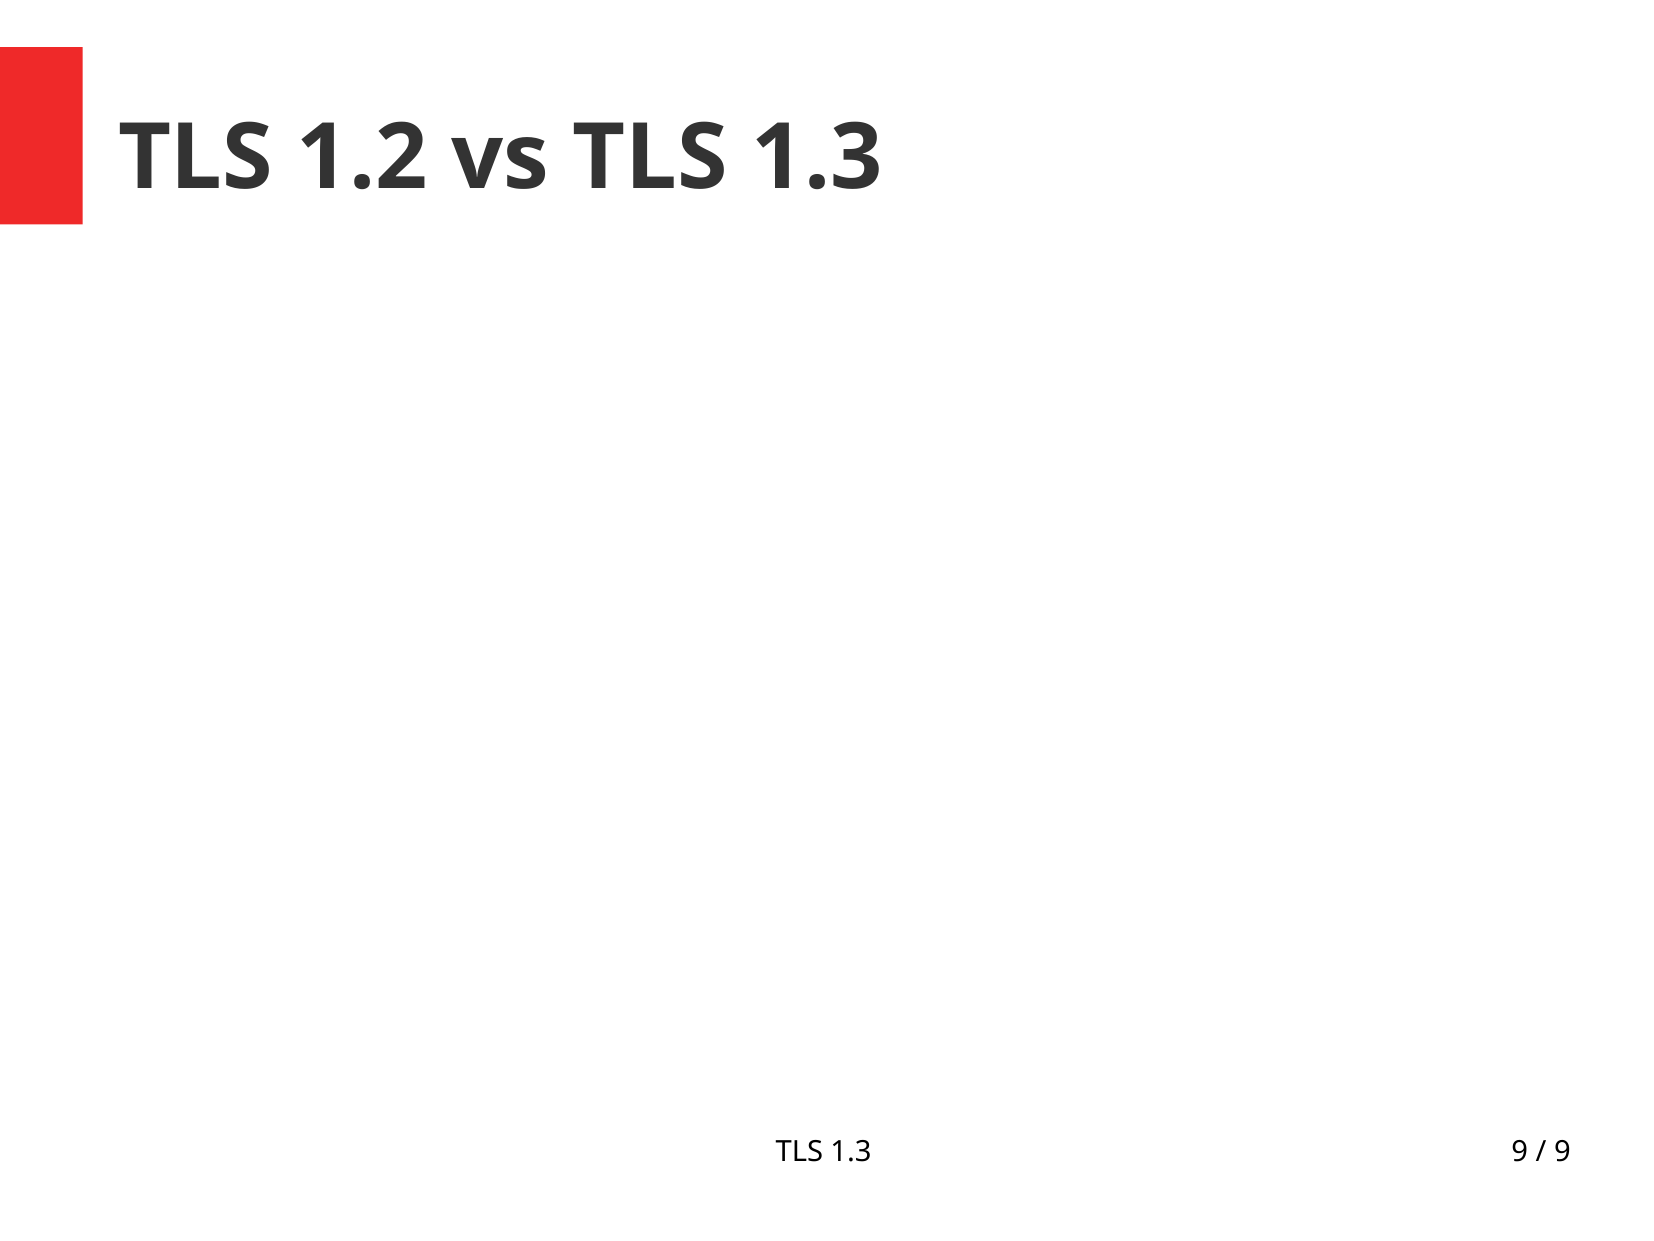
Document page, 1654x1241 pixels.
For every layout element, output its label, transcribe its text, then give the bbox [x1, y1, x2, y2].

title TLS 1.2 vs TLS 1.3 [118, 49, 1571, 257]
